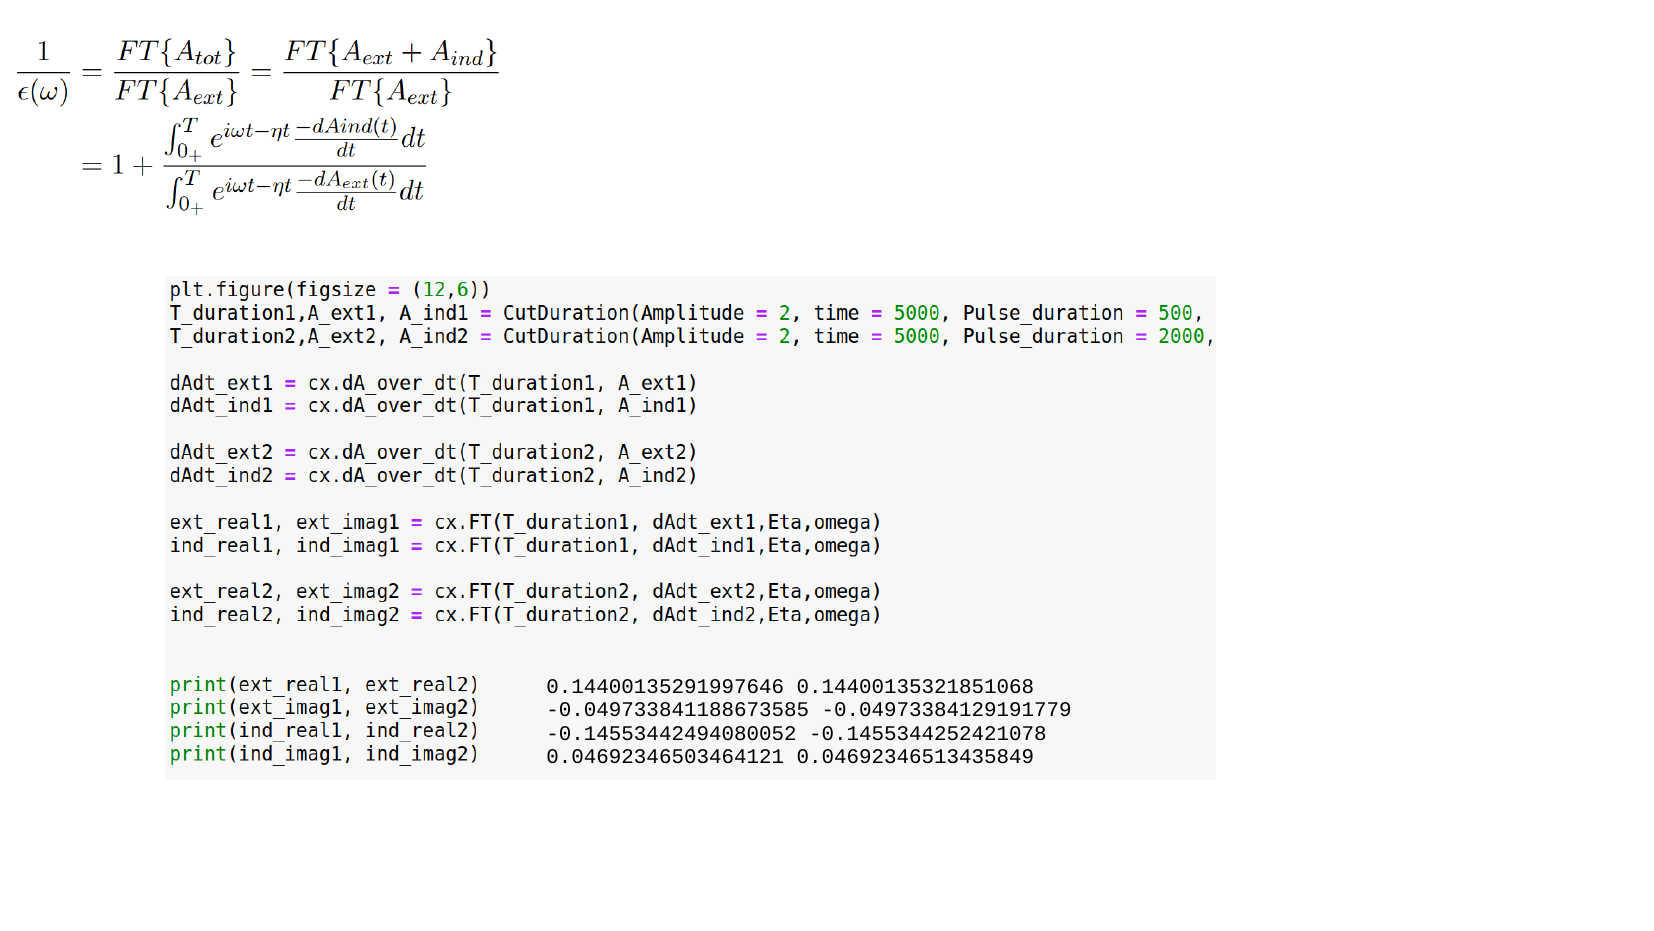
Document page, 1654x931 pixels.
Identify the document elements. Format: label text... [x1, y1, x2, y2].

picture [0, 2, 539, 228]
text_box 0.14400135291997646 0.14400135321851068 -0.049733841188673585 -0.04973384129191779 -0.14553442494080052 -0.1455344252421078 0.04692346503464121 0.04692346513435849 [531, 668, 1087, 801]
picture [165, 277, 1216, 781]
